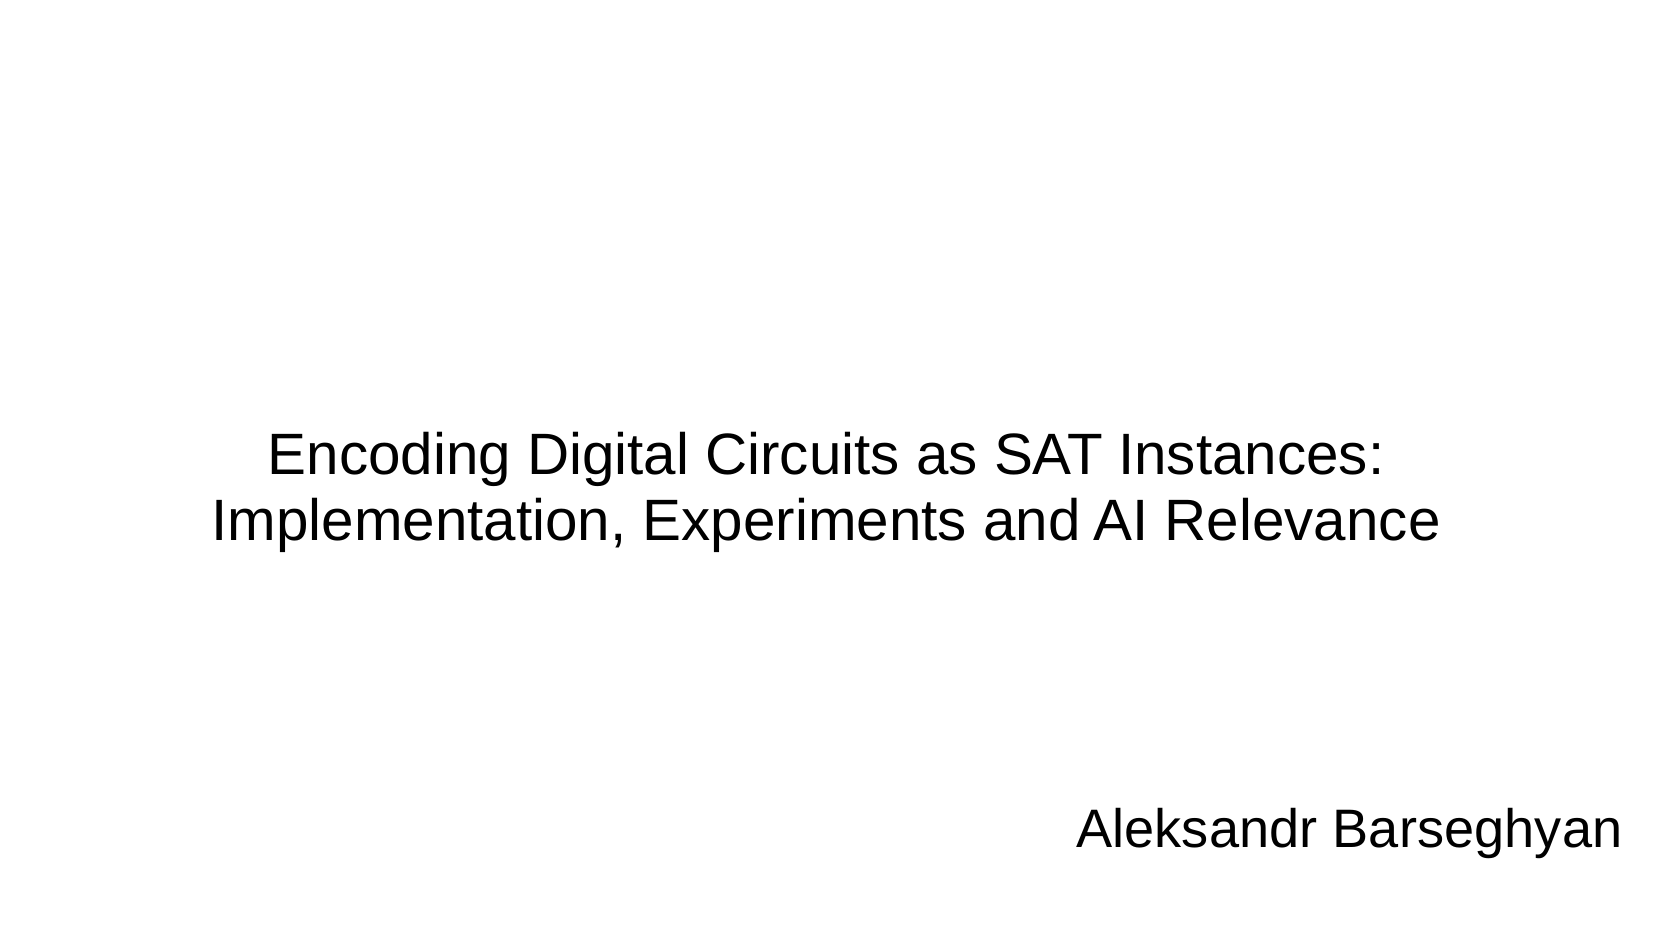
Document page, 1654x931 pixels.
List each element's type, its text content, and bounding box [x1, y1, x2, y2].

title Aleksandr Barseghyan [825, 794, 1654, 863]
subtitle Encoding Digital Circuits as SAT Instances: Implementation, Experiments and AI Relevance [82, 217, 1571, 758]
